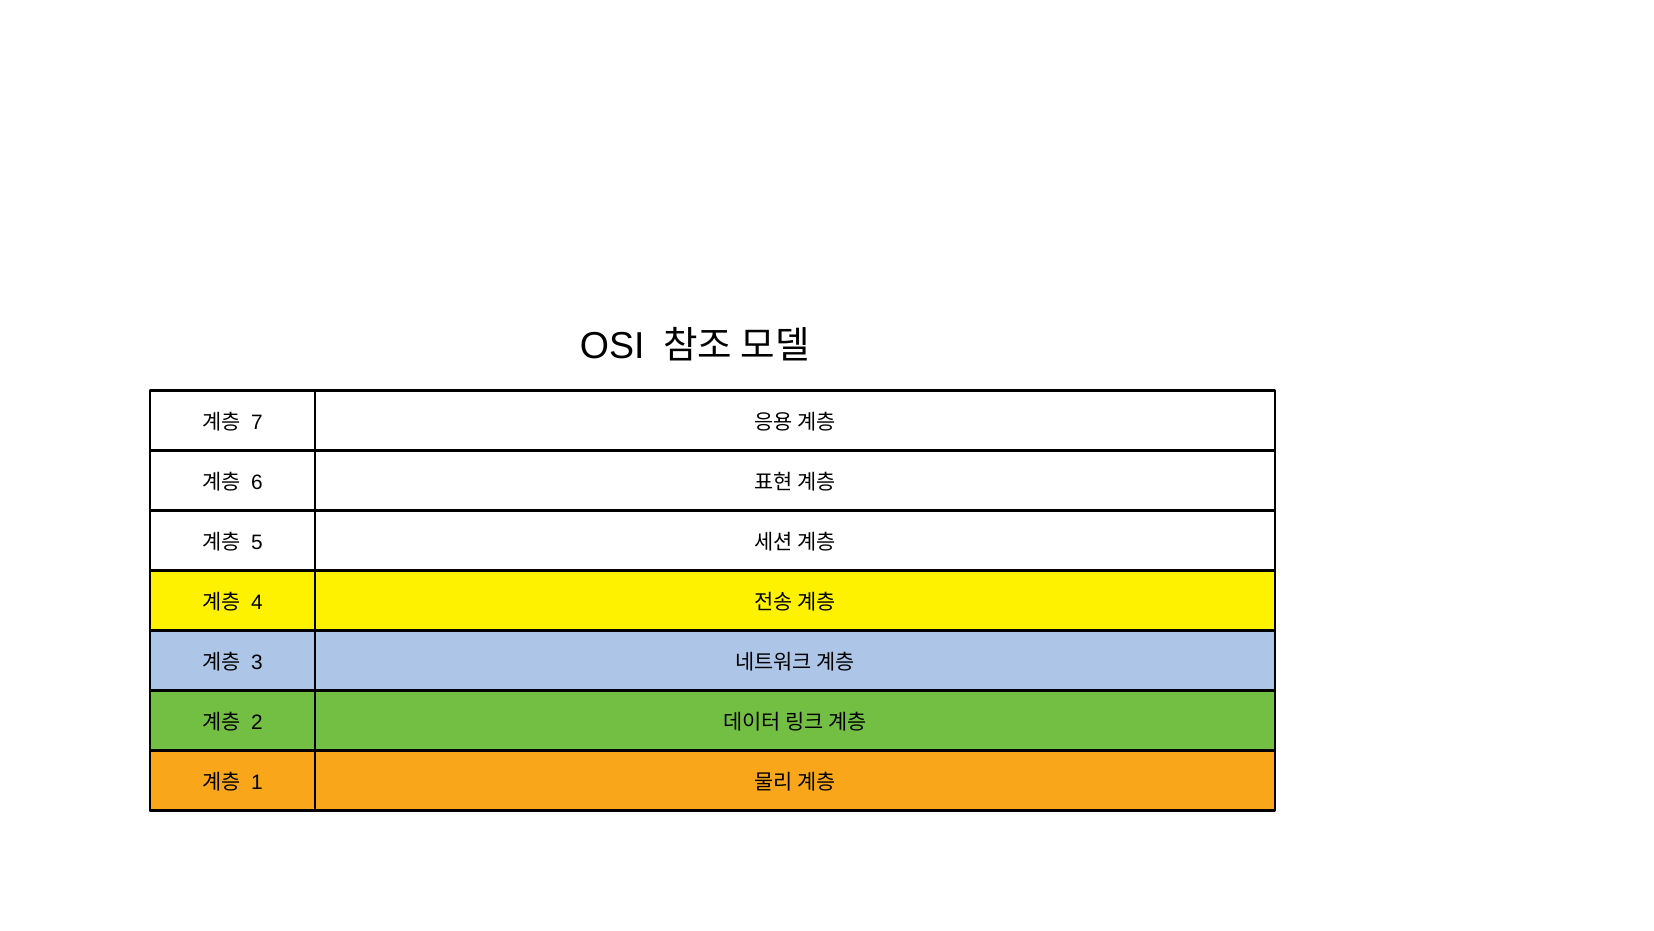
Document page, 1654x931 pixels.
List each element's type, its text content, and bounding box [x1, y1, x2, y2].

text_box OSI 참조 모델 [565, 307, 826, 377]
text_box 계층 7 [150, 390, 315, 451]
text_box 표현 계층 [315, 451, 1276, 511]
text_box 계층 6 [150, 451, 315, 511]
text_box 계층 5 [150, 511, 315, 571]
text_box 데이터 링크 계층 [315, 691, 1276, 751]
text_box 세션 계층 [315, 511, 1276, 571]
text_box 계층 1 [150, 751, 315, 811]
text_box 네트워크 계층 [315, 631, 1276, 691]
text_box 계층 3 [150, 630, 315, 691]
text_box 응용 계층 [315, 390, 1276, 451]
text_box 계층 2 [150, 691, 315, 751]
text_box 물리 계층 [315, 751, 1276, 811]
text_box 계층 4 [150, 571, 315, 630]
text_box 전송 계층 [315, 571, 1276, 631]
